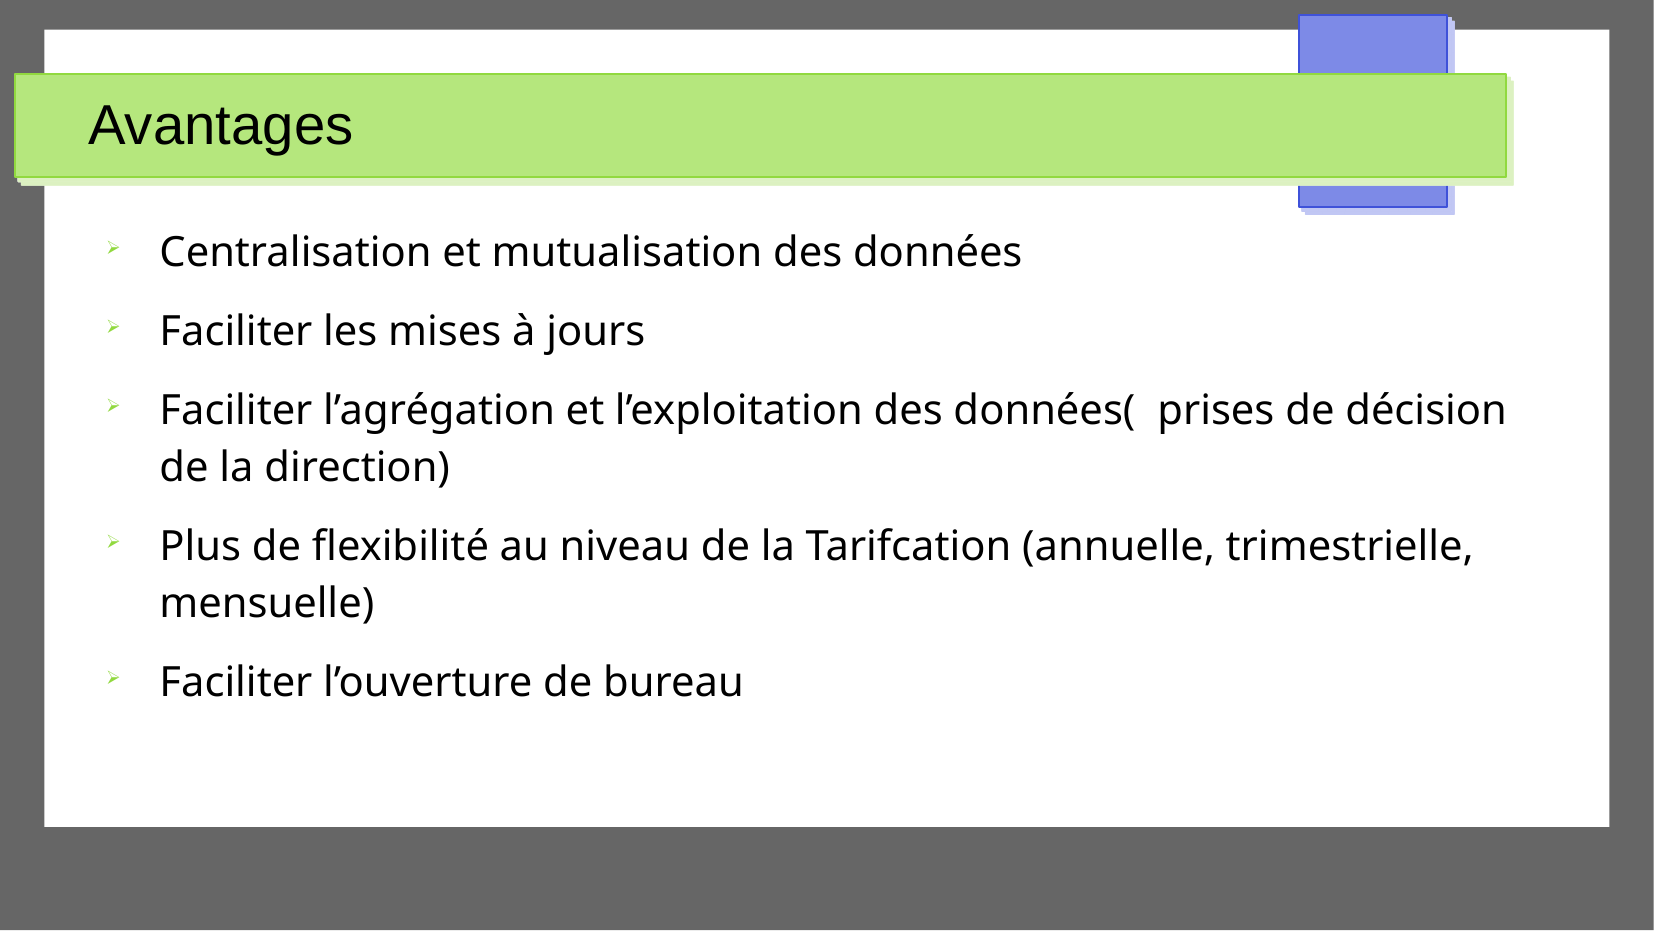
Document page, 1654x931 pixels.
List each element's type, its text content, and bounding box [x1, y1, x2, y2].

list Centralisation et mutualisation des données Faciliter les mises à jours Faciliter l’agrégation et l’exploitation des données( prises de décision de la direction) Plus de flexibilité au niveau de la Tarifcation (annuelle, trimestrielle, mensuelle) Faciliter l’ouverture de bureau [88, 221, 1565, 813]
title Avantages [88, 73, 1506, 178]
